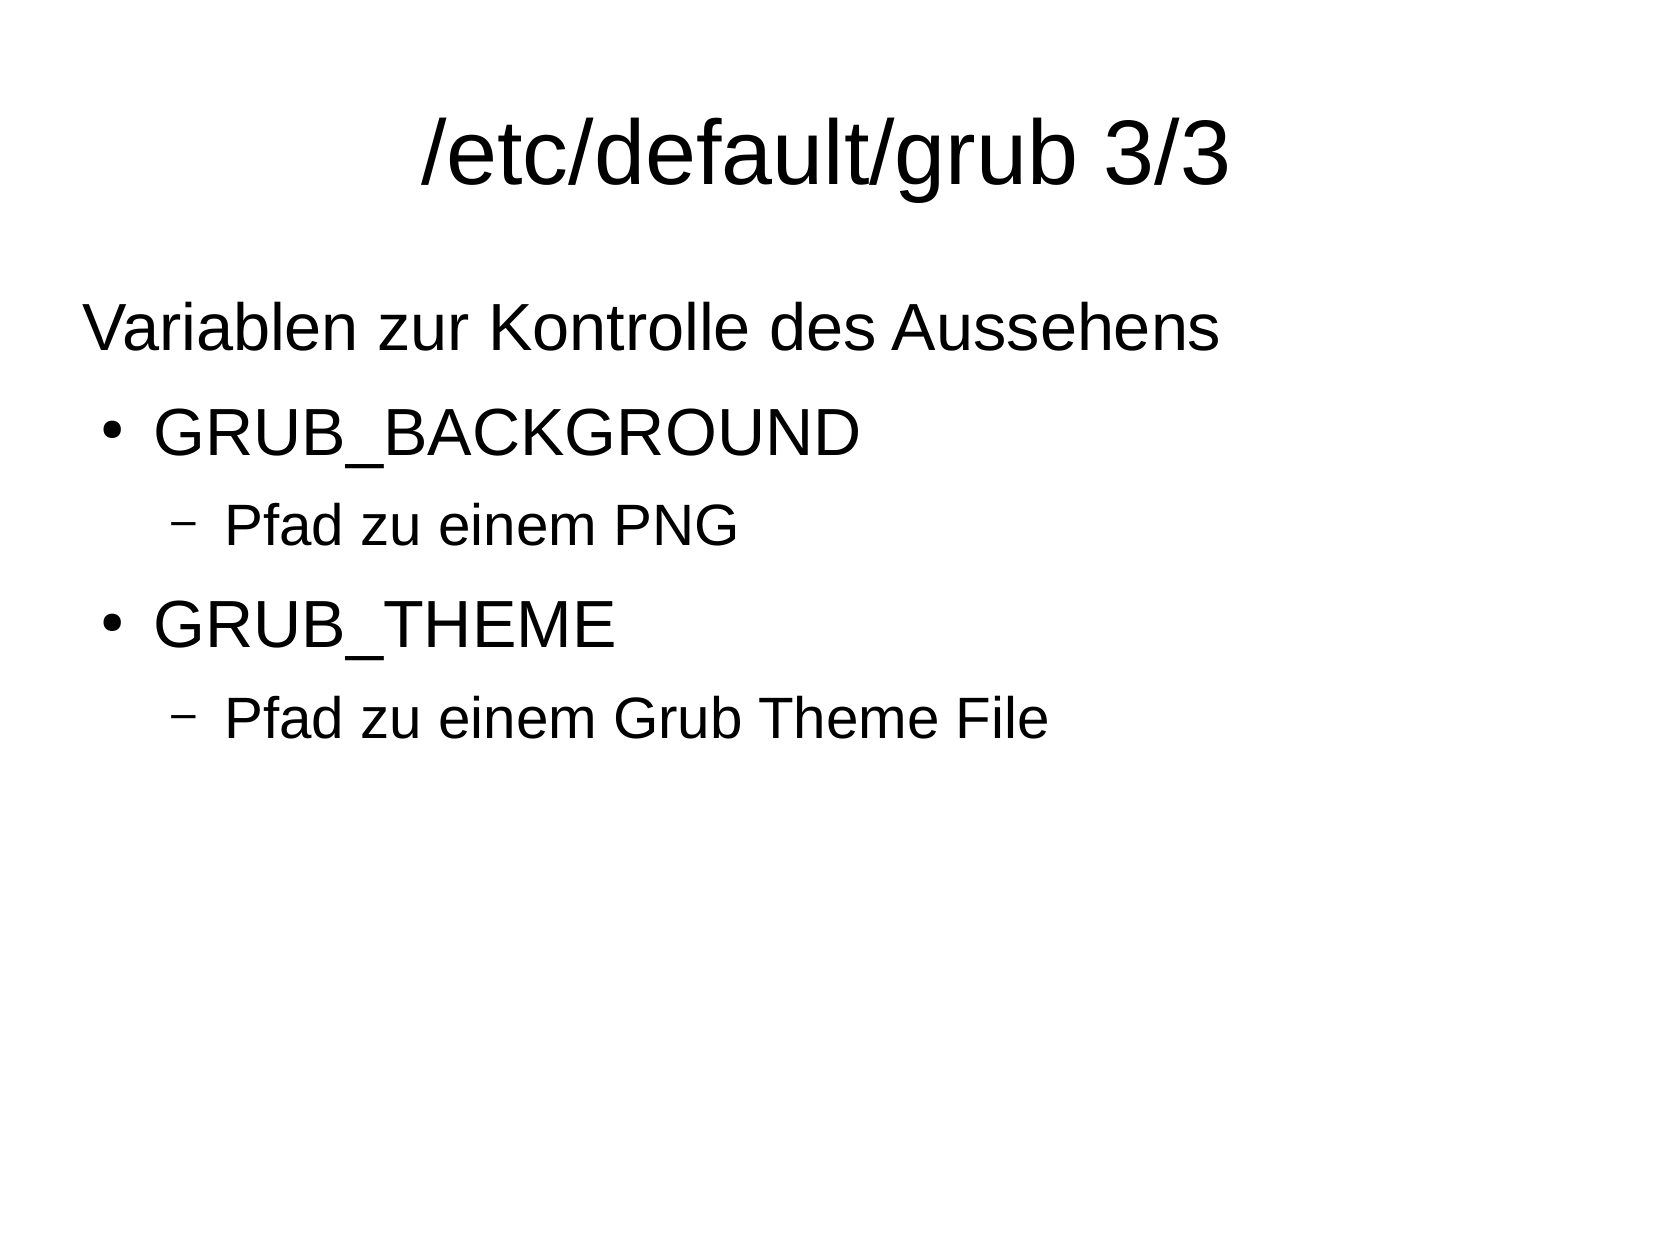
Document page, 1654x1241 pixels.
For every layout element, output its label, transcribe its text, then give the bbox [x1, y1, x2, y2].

list Variablen zur Kontrolle des Aussehens GRUB_BACKGROUND Pfad zu einem PNG GRUB_THEME Pfad zu einem Grub Theme File [82, 290, 1571, 1010]
title /etc/default/grub 3/3 [82, 49, 1571, 257]
